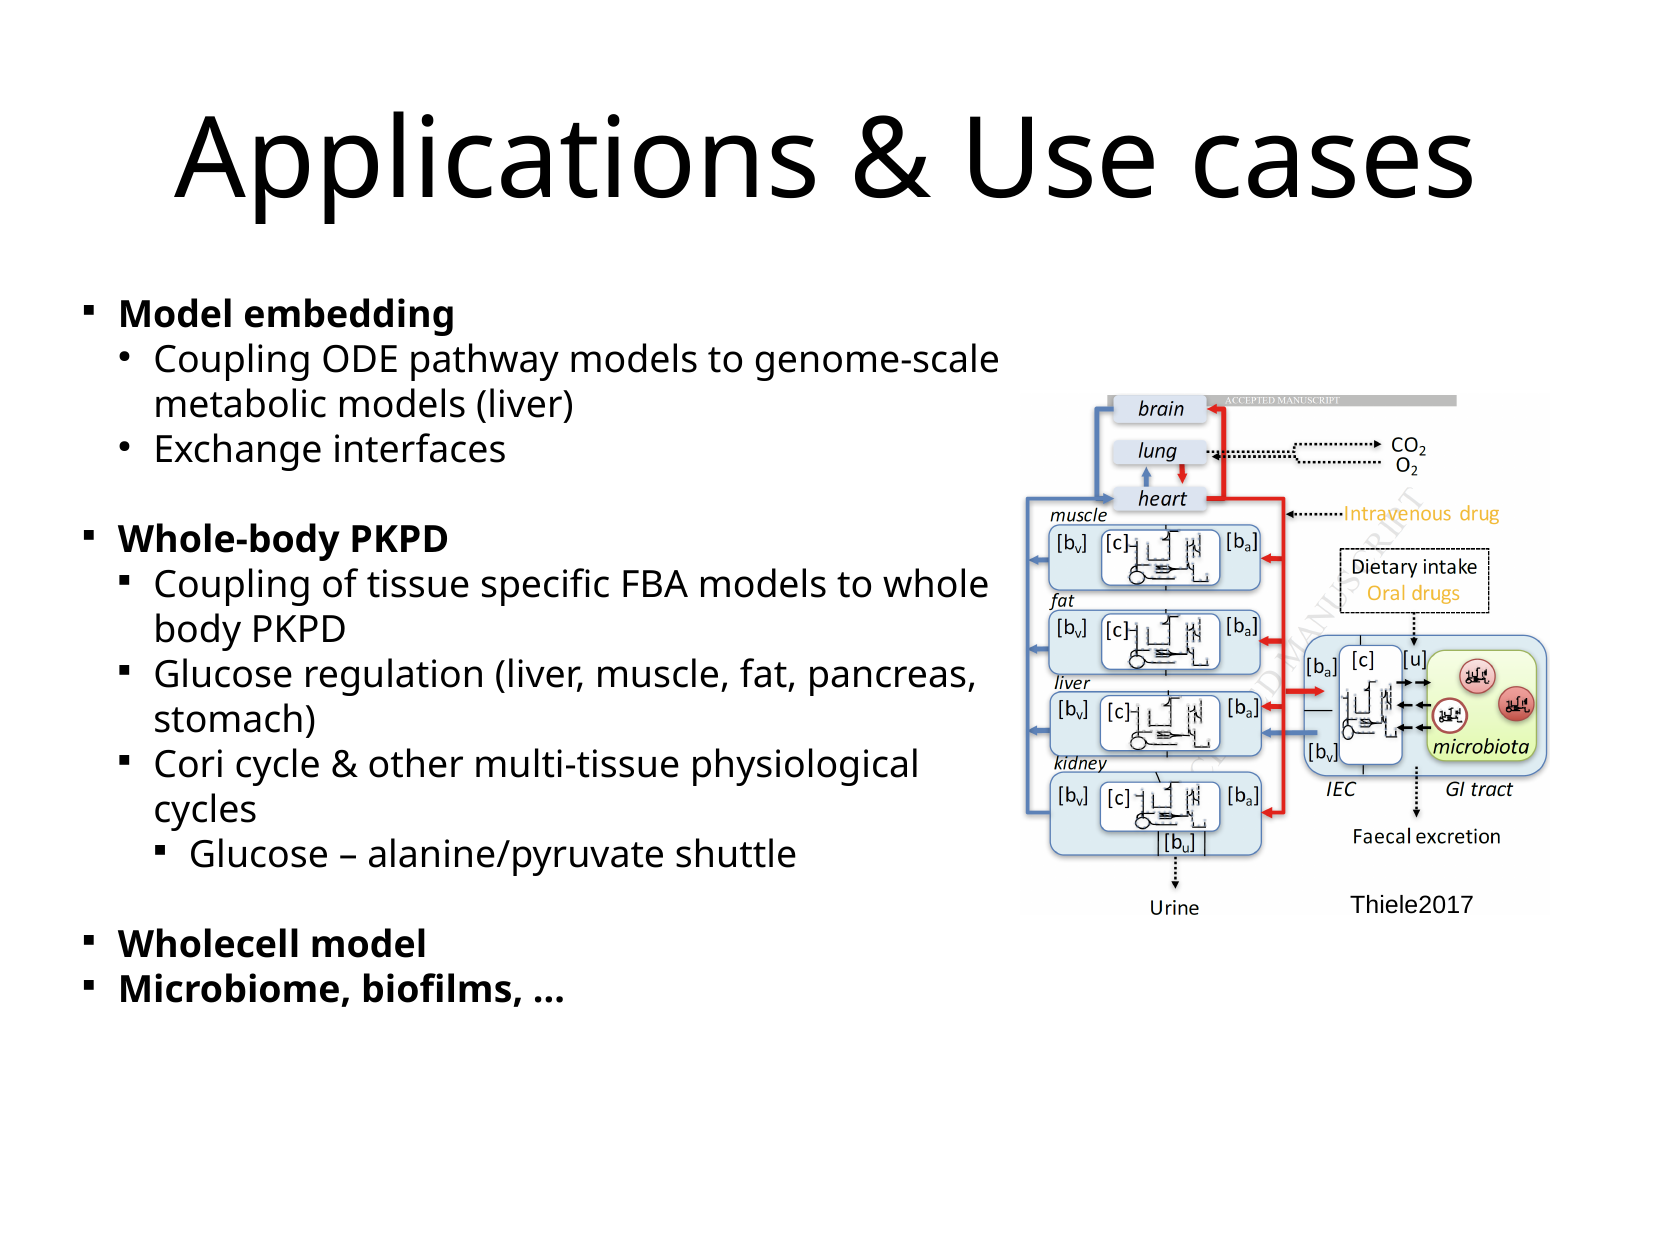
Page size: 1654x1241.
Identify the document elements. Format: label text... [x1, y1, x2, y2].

text_box Applications & Use cases [82, 49, 1571, 257]
picture [1020, 393, 1550, 916]
text_box Thiele2017 [1335, 883, 1490, 927]
text_box Model embedding Coupling ODE pathway models to genome-scale metabolic models (liver) Exchange interfaces Whole-body PKPD Coupling of tissue specific FBA models to whole body PKPD Glucose regulation (liver, muscle, fat, pancreas, stomach) Cori cycle & other multi-tissue physiological cycles Glucose – alanine/pyruvate shuttle Wholecell model Microbiome, biofilms, ... [82, 290, 1005, 1010]
